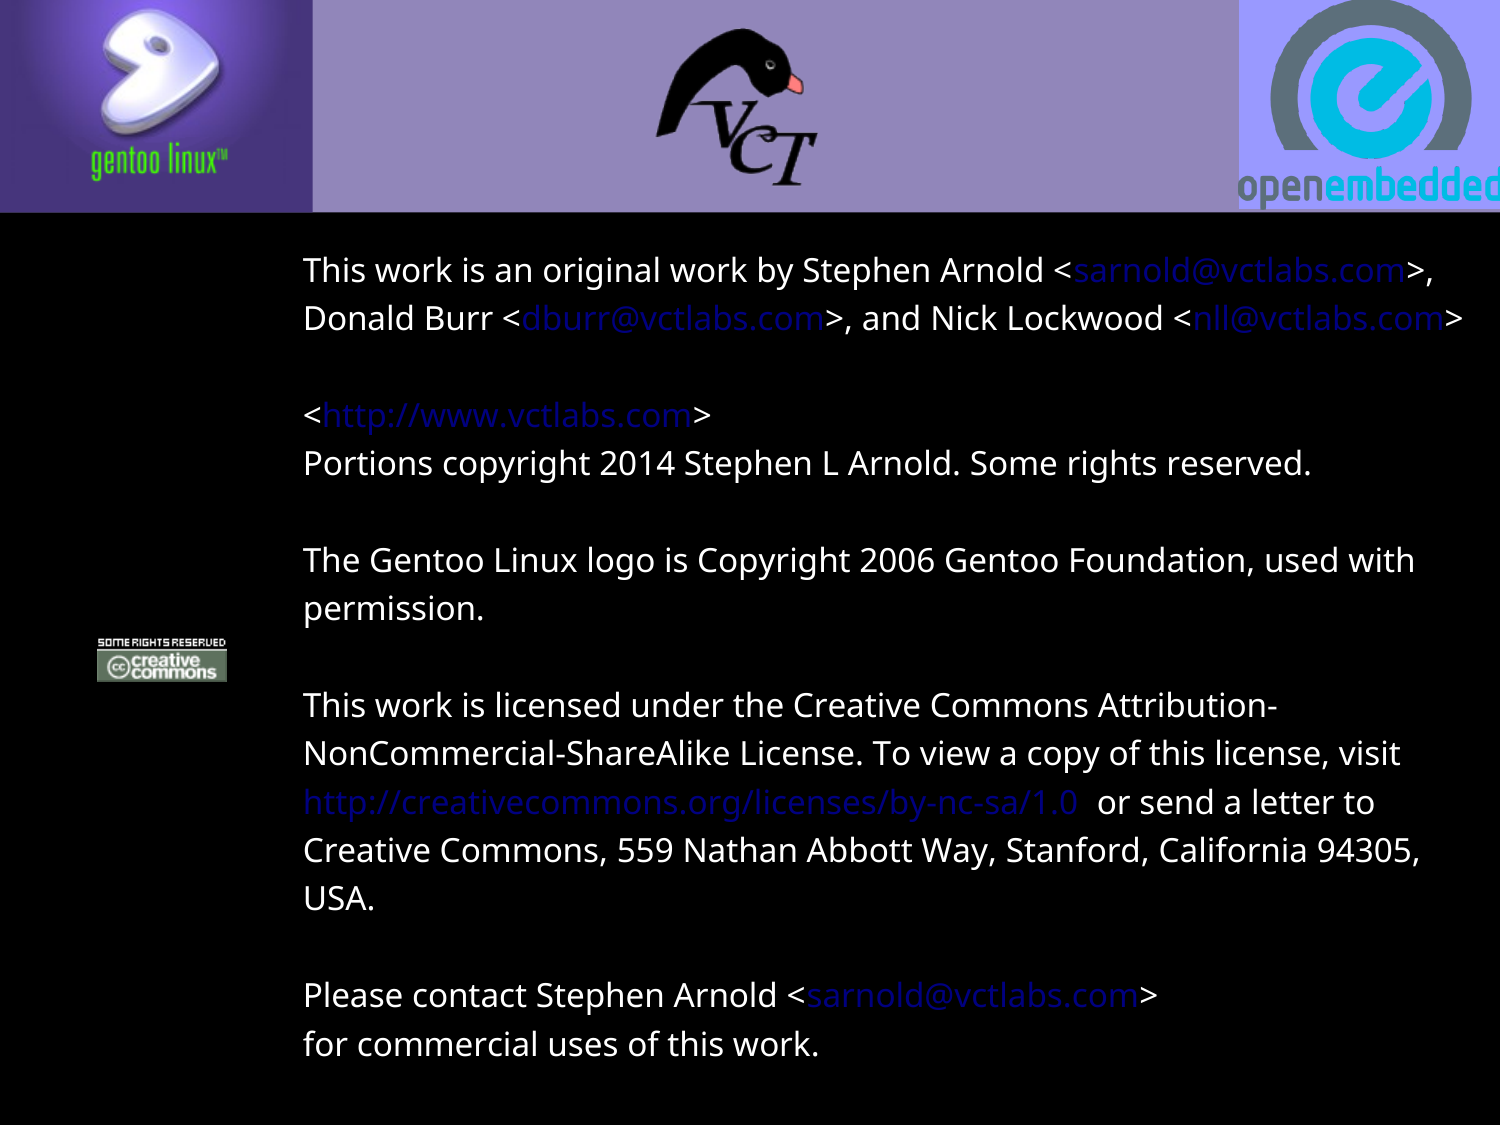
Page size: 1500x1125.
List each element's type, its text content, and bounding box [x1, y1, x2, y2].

text_box This work is an original work by Stephen Arnold <sarnold@vctlabs.com>, Donald Burr <dburr@vctlabs.com>, and Nick Lockwood <nll@vctlabs.com> <http://www.vctlabs.com> Portions copyright 2014 Stephen L Arnold. Some rights reserved. The Gentoo Linux logo is Copyright 2006 Gentoo Foundation, used with permission. This work is licensed under the Creative Commons Attribution-NonCommercial-ShareAlike License. To view a copy of this license, visit http://creativecommons.org/licenses/by-nc-sa/1.0 or send a letter to Creative Commons, 559 Nathan Abbott Way, Stanford, California 94305, USA. Please contact Stephen Arnold <sarnold@vctlabs.com> for commercial uses of this work. [288, 235, 1488, 1099]
picture [1238, 0, 1500, 210]
picture [0, 0, 302, 184]
picture [97, 636, 227, 683]
picture [642, 19, 833, 198]
